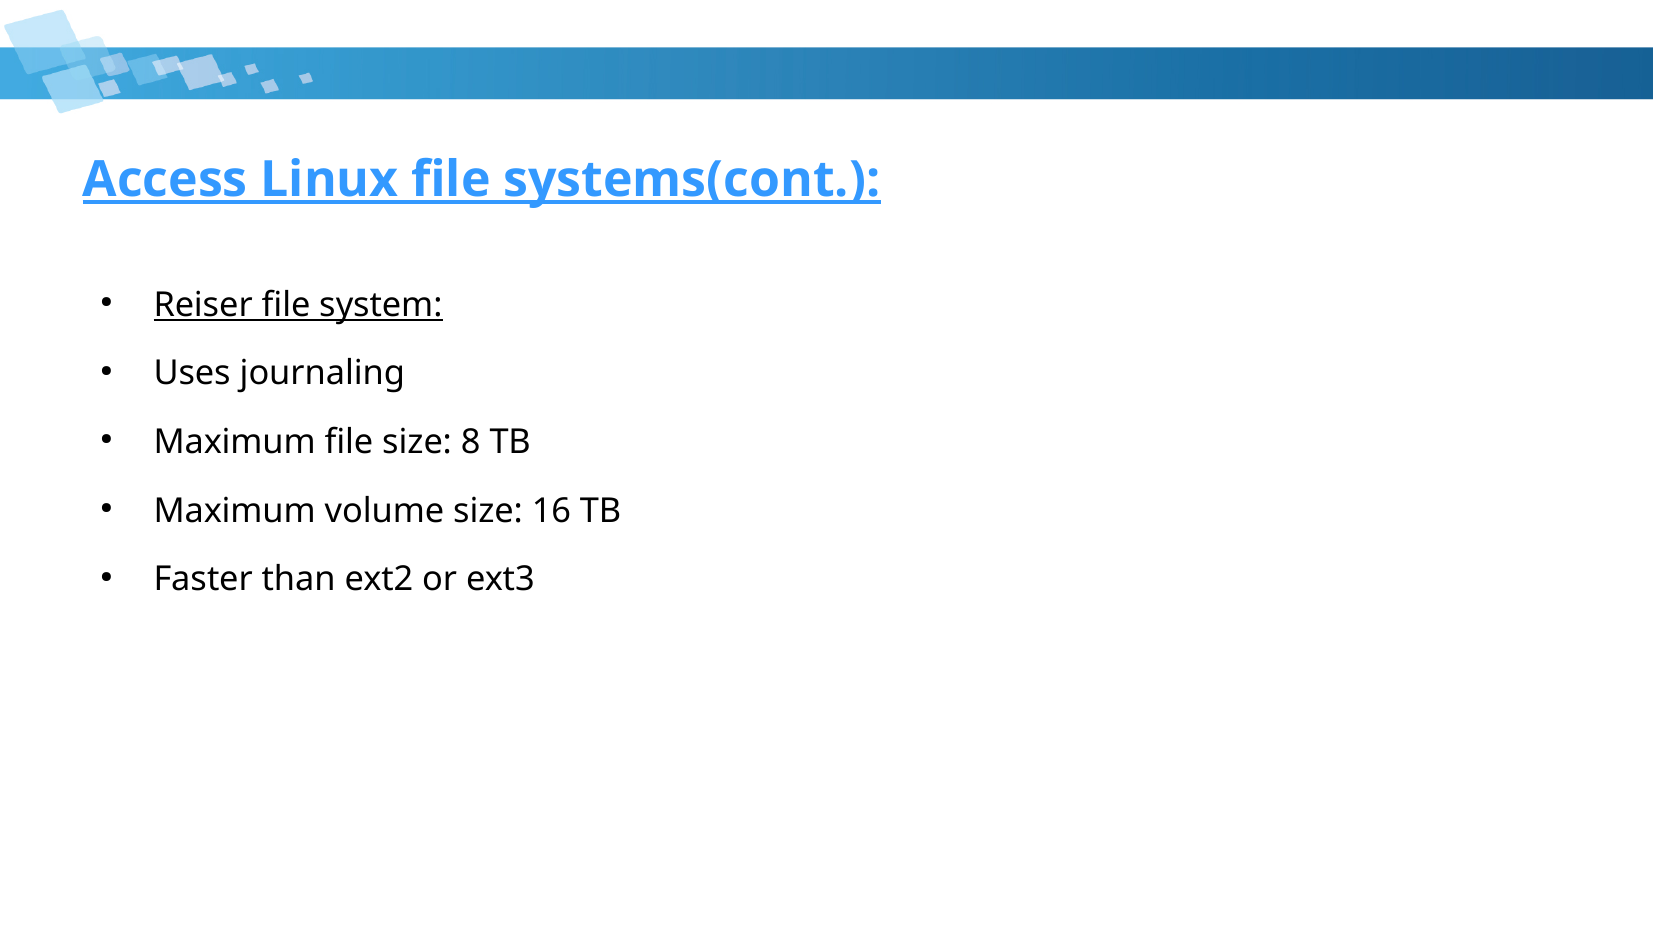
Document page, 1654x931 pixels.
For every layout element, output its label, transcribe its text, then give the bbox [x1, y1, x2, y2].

title Access Linux file systems(cont.): [82, 99, 1571, 255]
list Reiser file system: Uses journaling Maximum file size: 8 TB Maximum volume size: 16 TB Faster than ext2 or ext3 [82, 279, 1571, 820]
picture [0, 0, 1653, 929]
